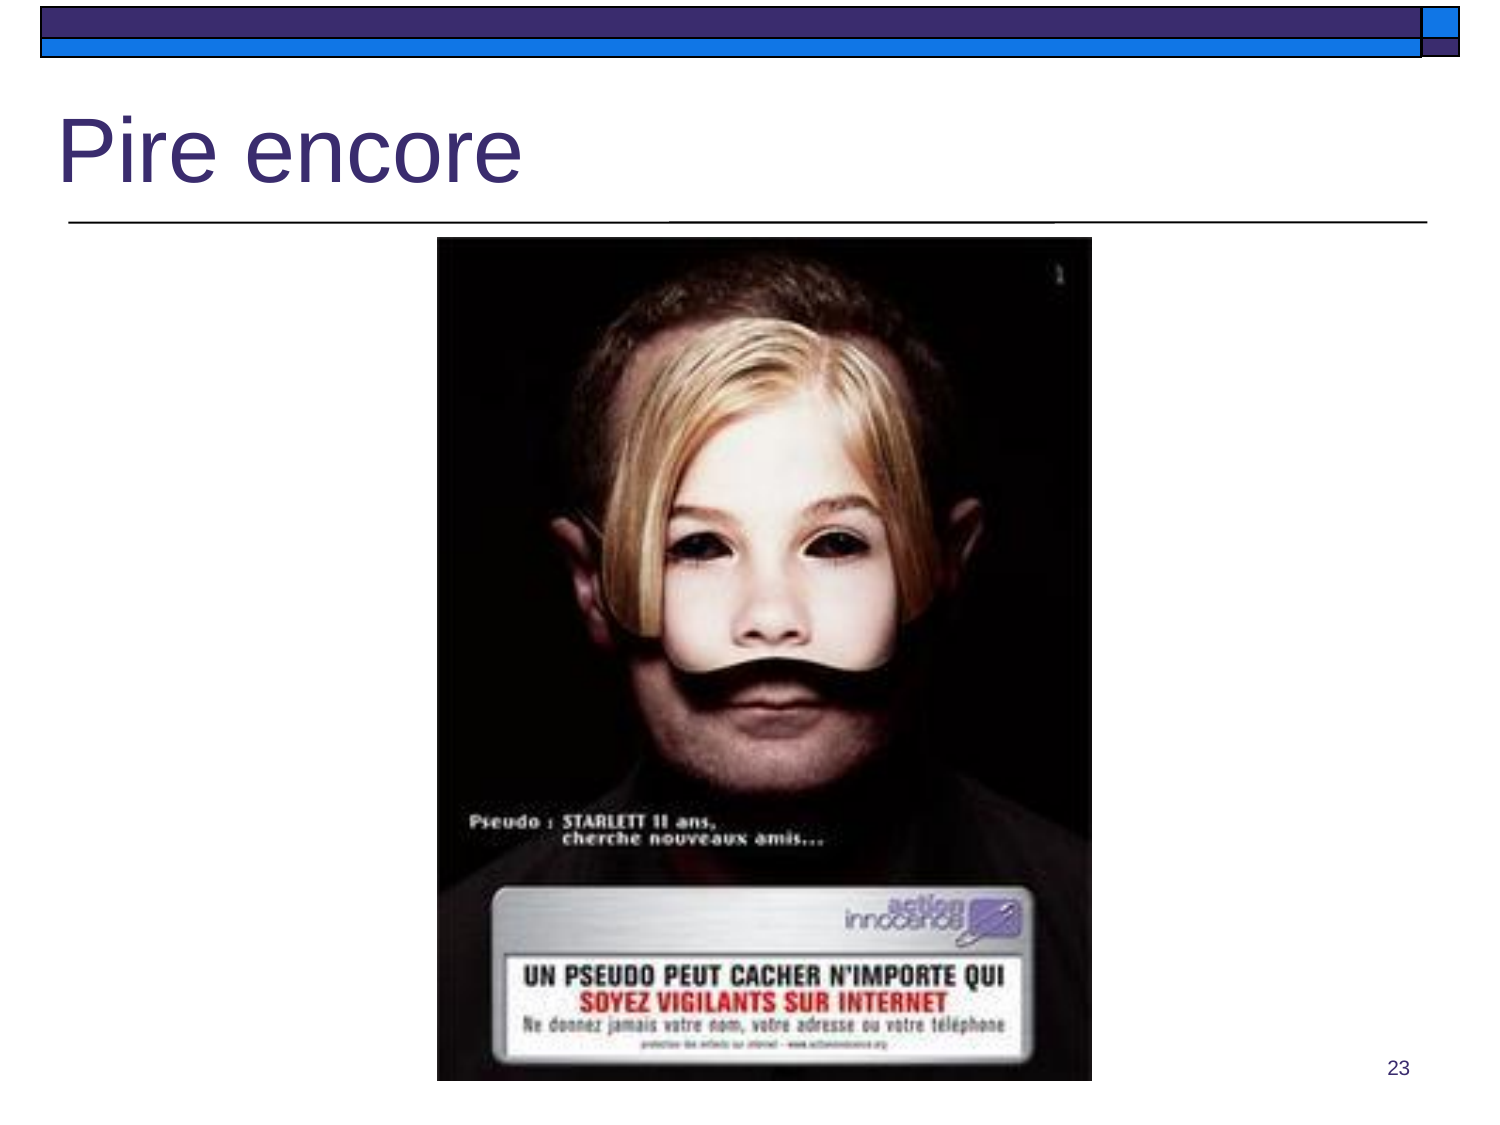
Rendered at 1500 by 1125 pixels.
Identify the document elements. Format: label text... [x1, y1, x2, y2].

text_box Pire encore [41, 78, 1459, 209]
text_box <numéro> [1112, 1046, 1426, 1101]
picture [437, 237, 1092, 1081]
